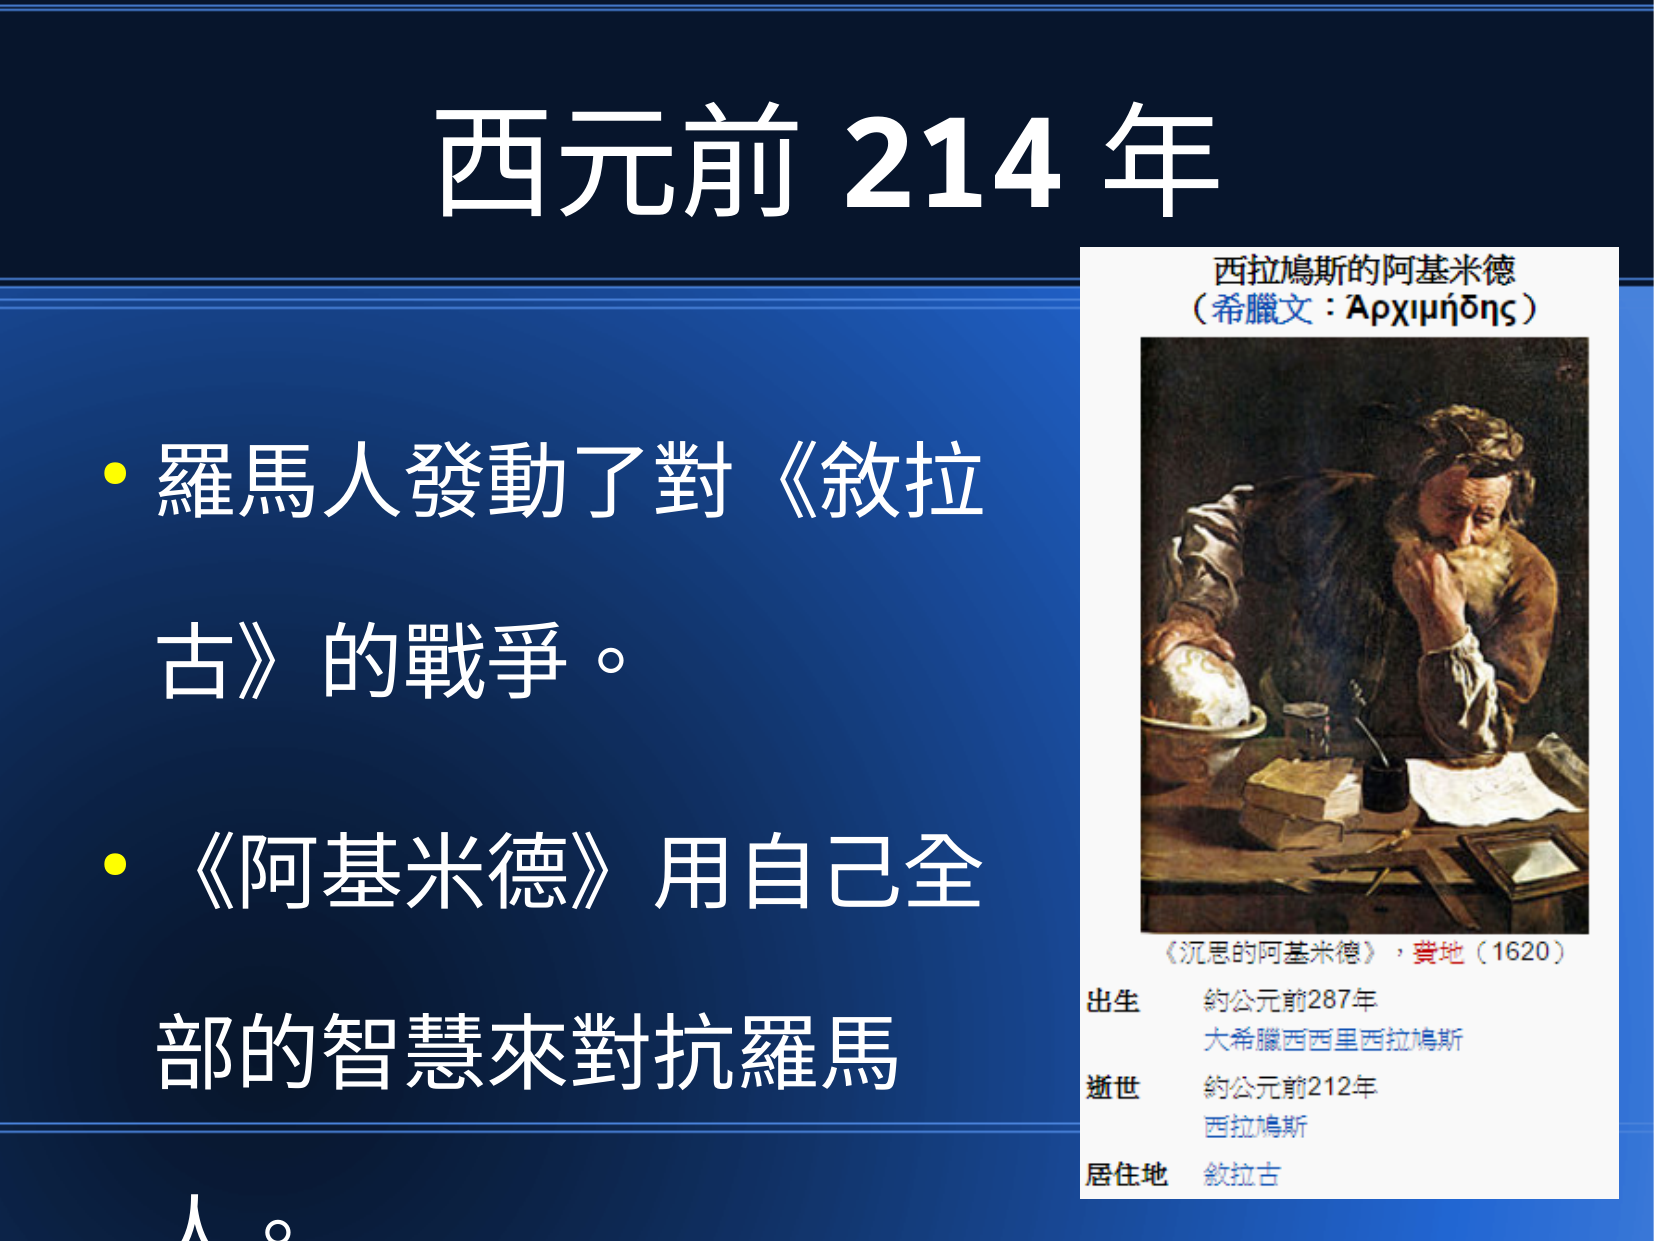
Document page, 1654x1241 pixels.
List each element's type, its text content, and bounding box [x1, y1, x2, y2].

title 西元前214年 [82, 49, 1571, 257]
list 羅馬人發動了對《敘拉古》的戰爭。 《阿基米德》用自己全部的智慧來對抗羅馬人。 [82, 355, 1052, 1241]
picture [0, 0, 1654, 1241]
